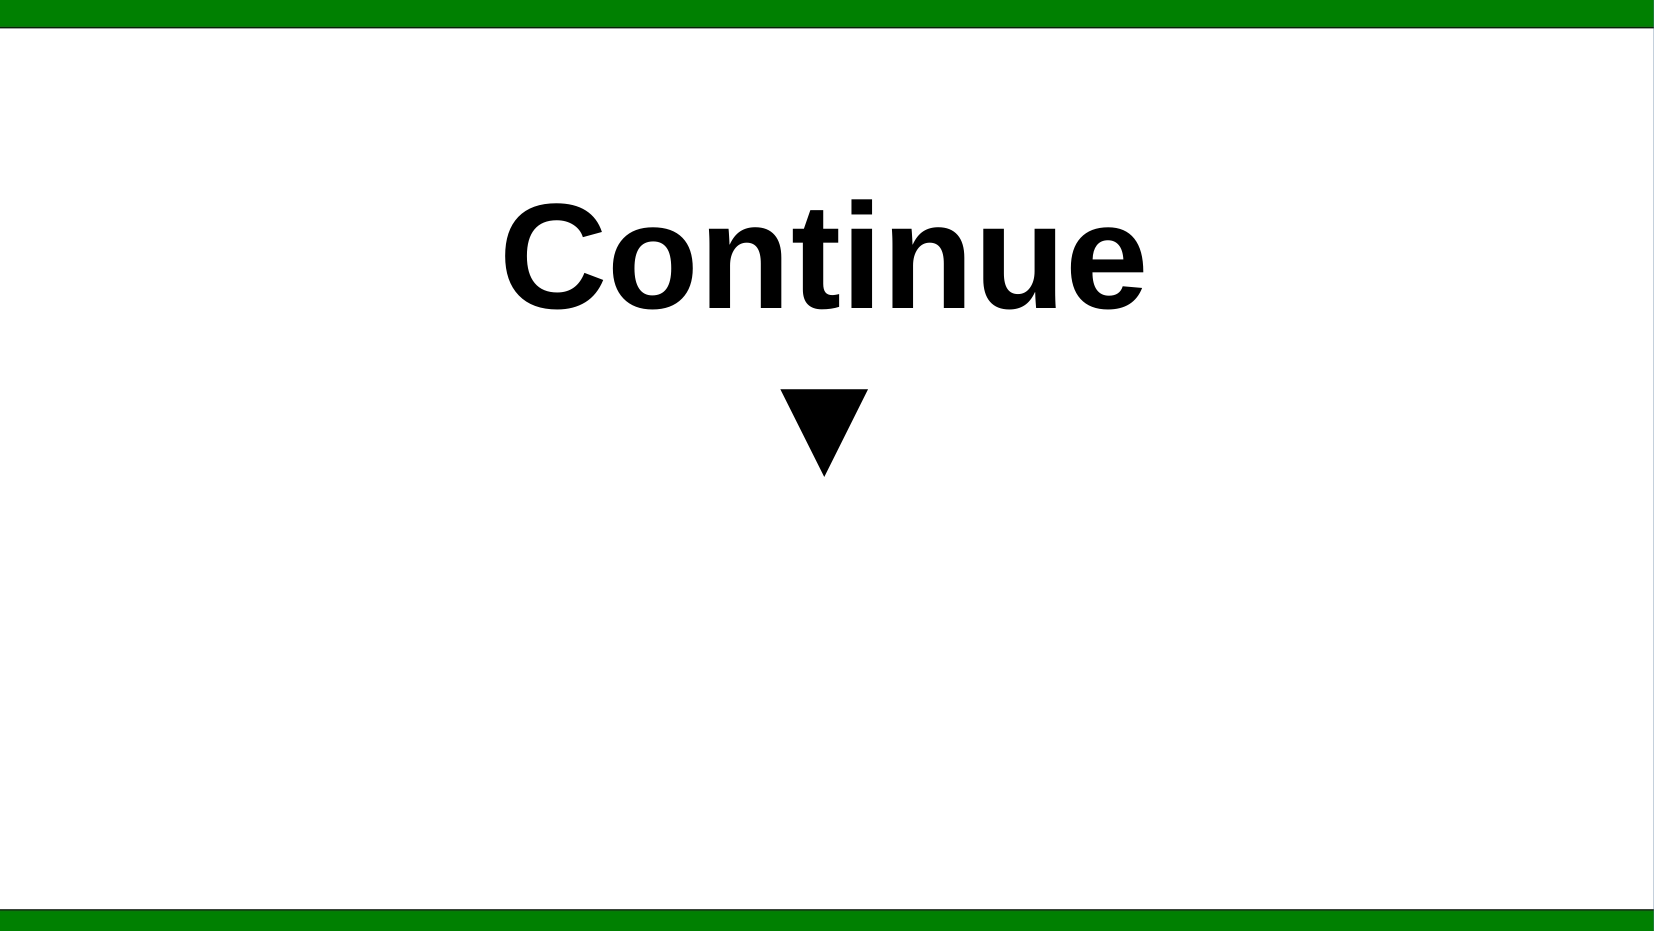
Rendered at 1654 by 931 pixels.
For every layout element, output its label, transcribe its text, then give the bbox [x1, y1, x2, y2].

text_box Continue ▼ [120, 165, 1531, 627]
picture [0, 0, 1654, 931]
